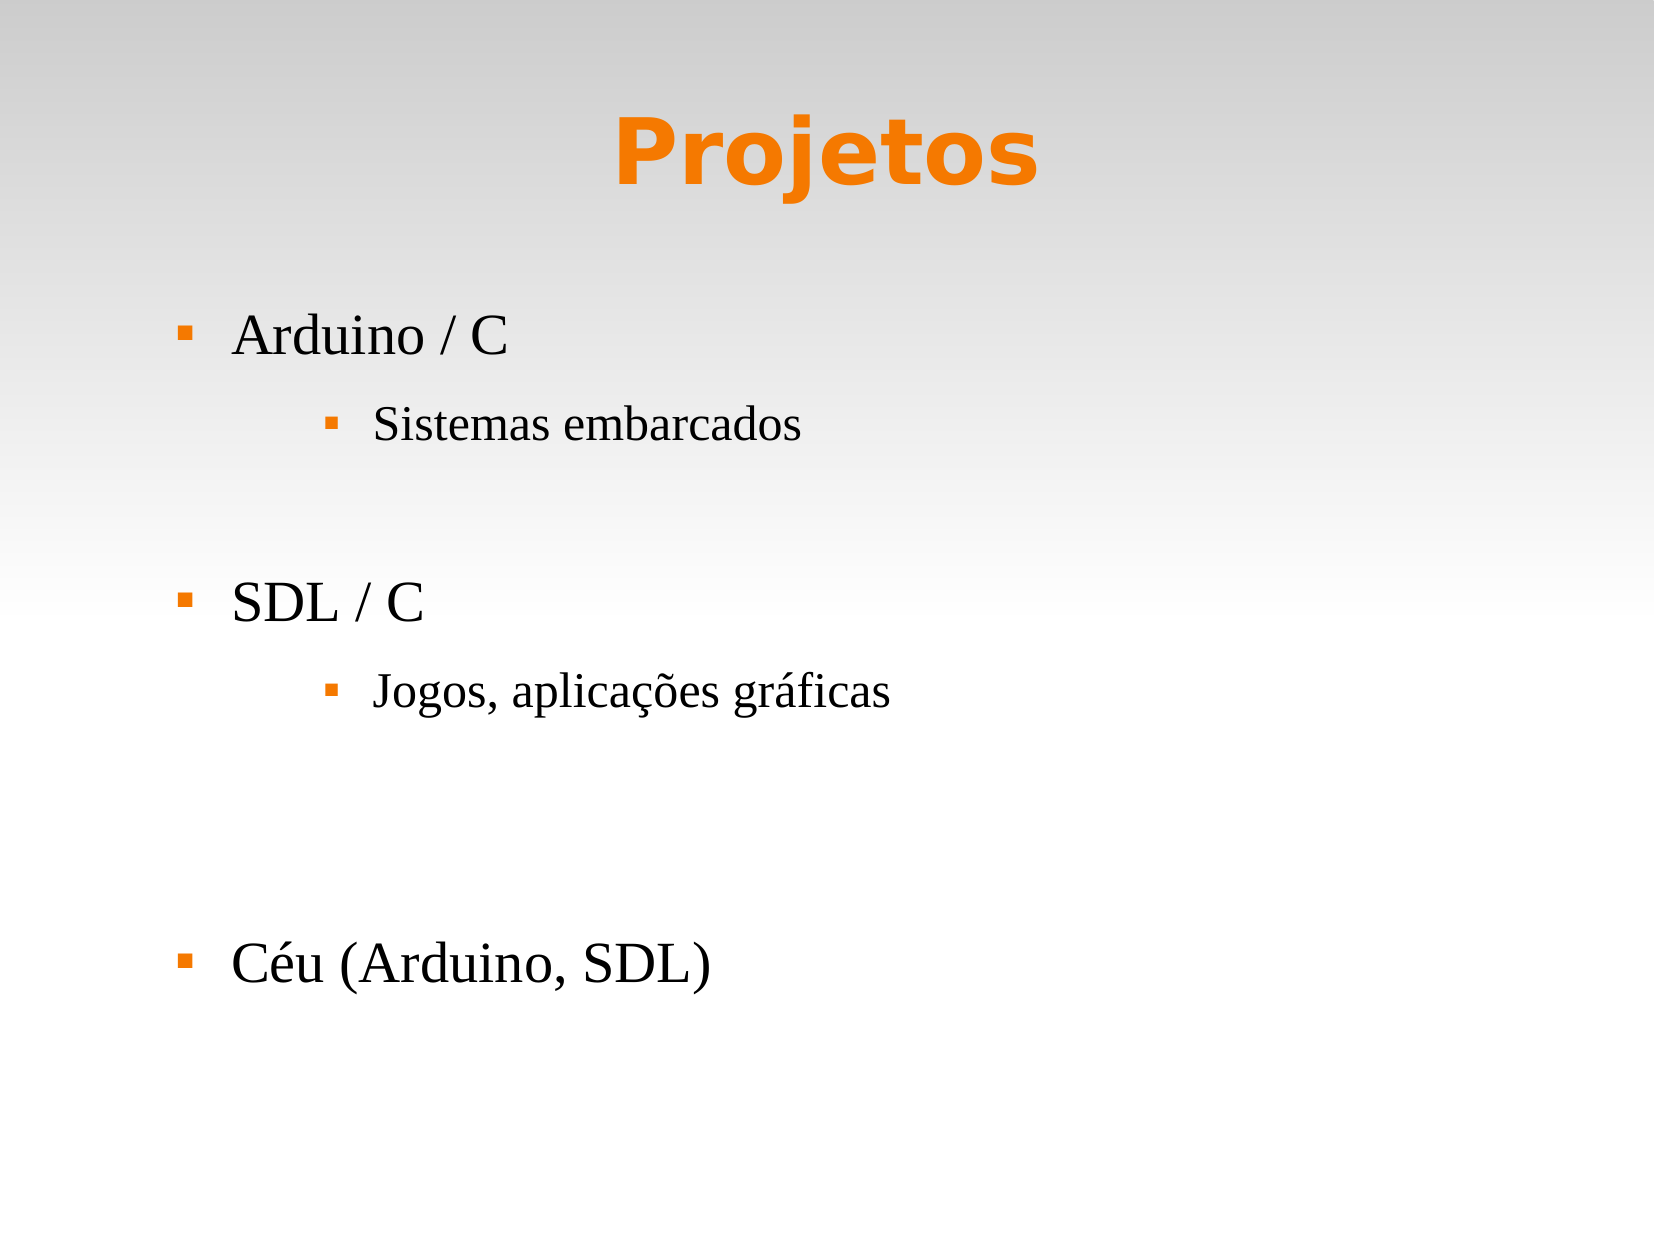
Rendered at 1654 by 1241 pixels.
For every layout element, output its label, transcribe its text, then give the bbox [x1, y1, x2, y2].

title Projetos [82, 49, 1571, 257]
list Arduino / C Sistemas embarcados SDL / C Jogos, aplicações gráficas Céu (Arduino, SDL) [89, 302, 1463, 1121]
